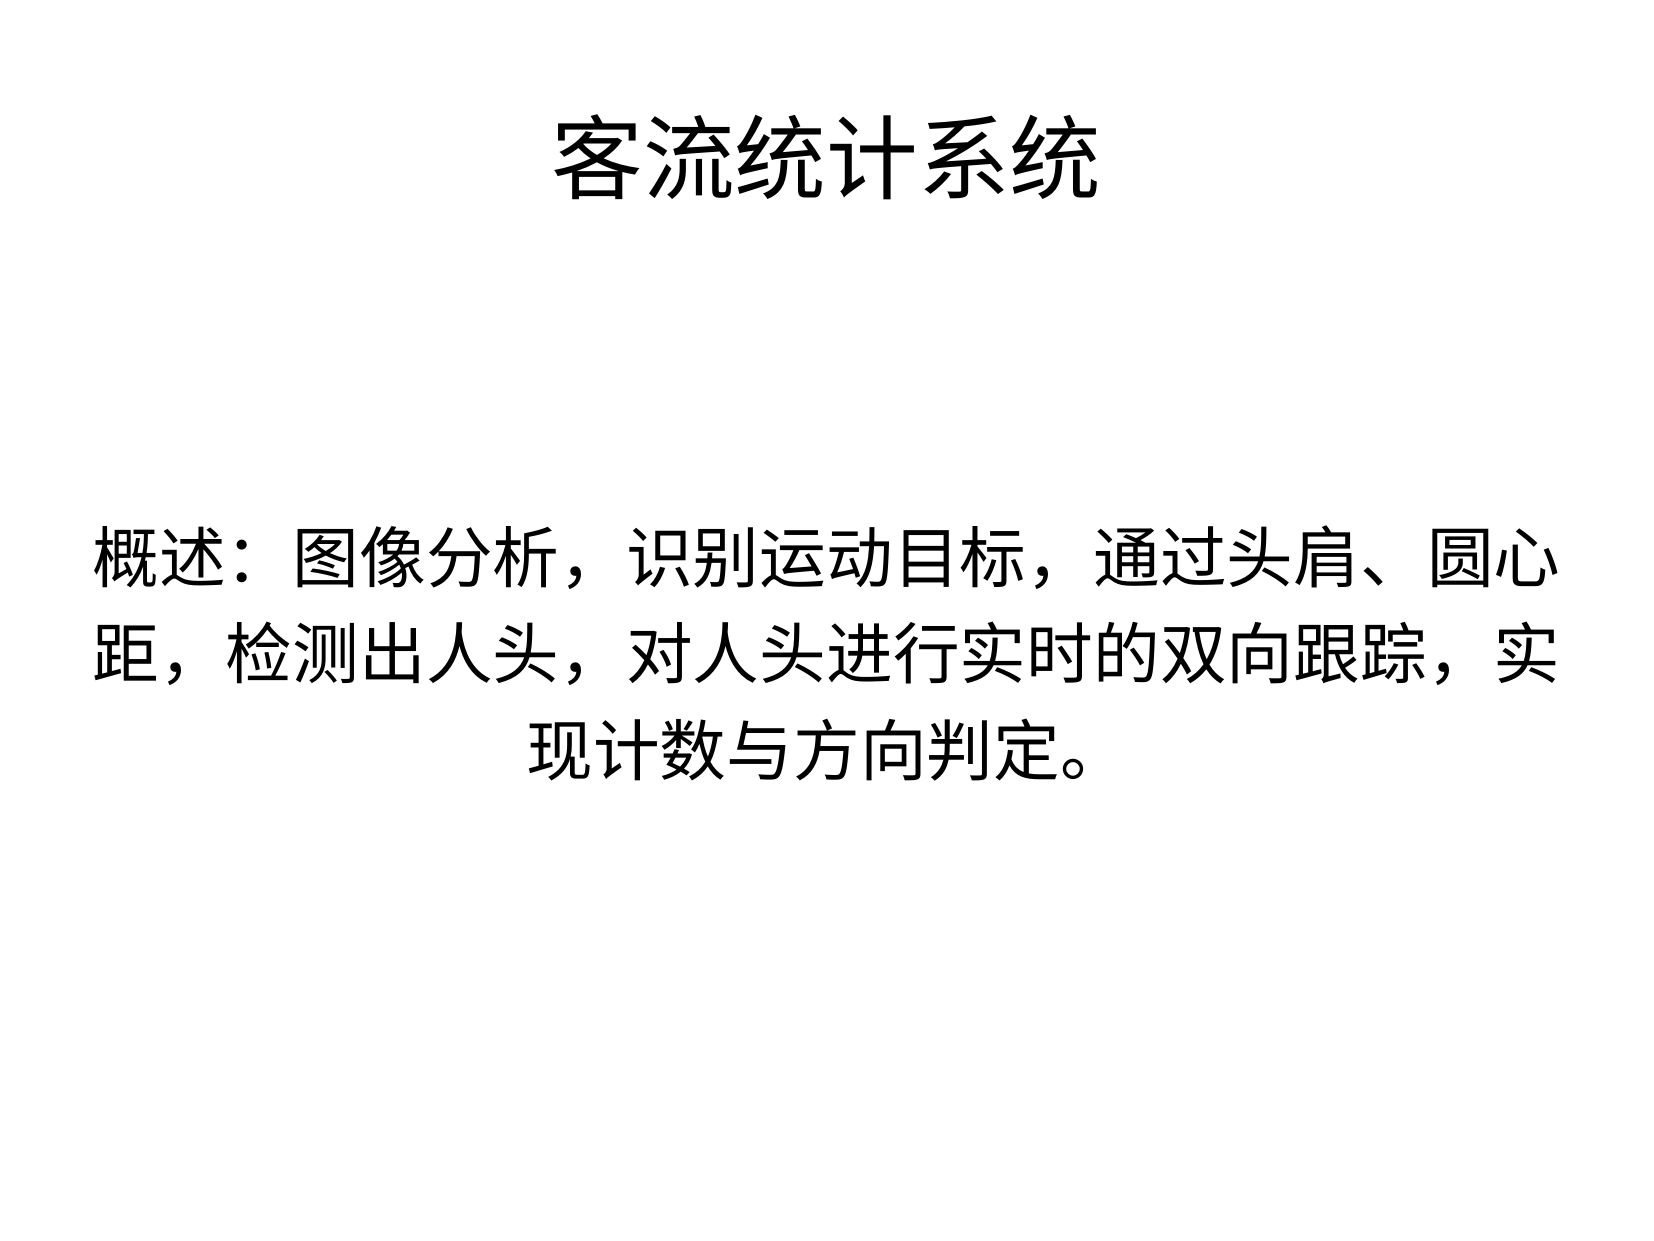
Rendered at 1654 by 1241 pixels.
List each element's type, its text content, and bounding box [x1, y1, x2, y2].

subtitle 概述：图像分析，识别运动目标，通过头肩、圆心距，检测出人头，对人头进行实时的双向跟踪，实现计数与方向判定。 [82, 290, 1571, 1010]
title 客流统计系统 [82, 49, 1571, 257]
